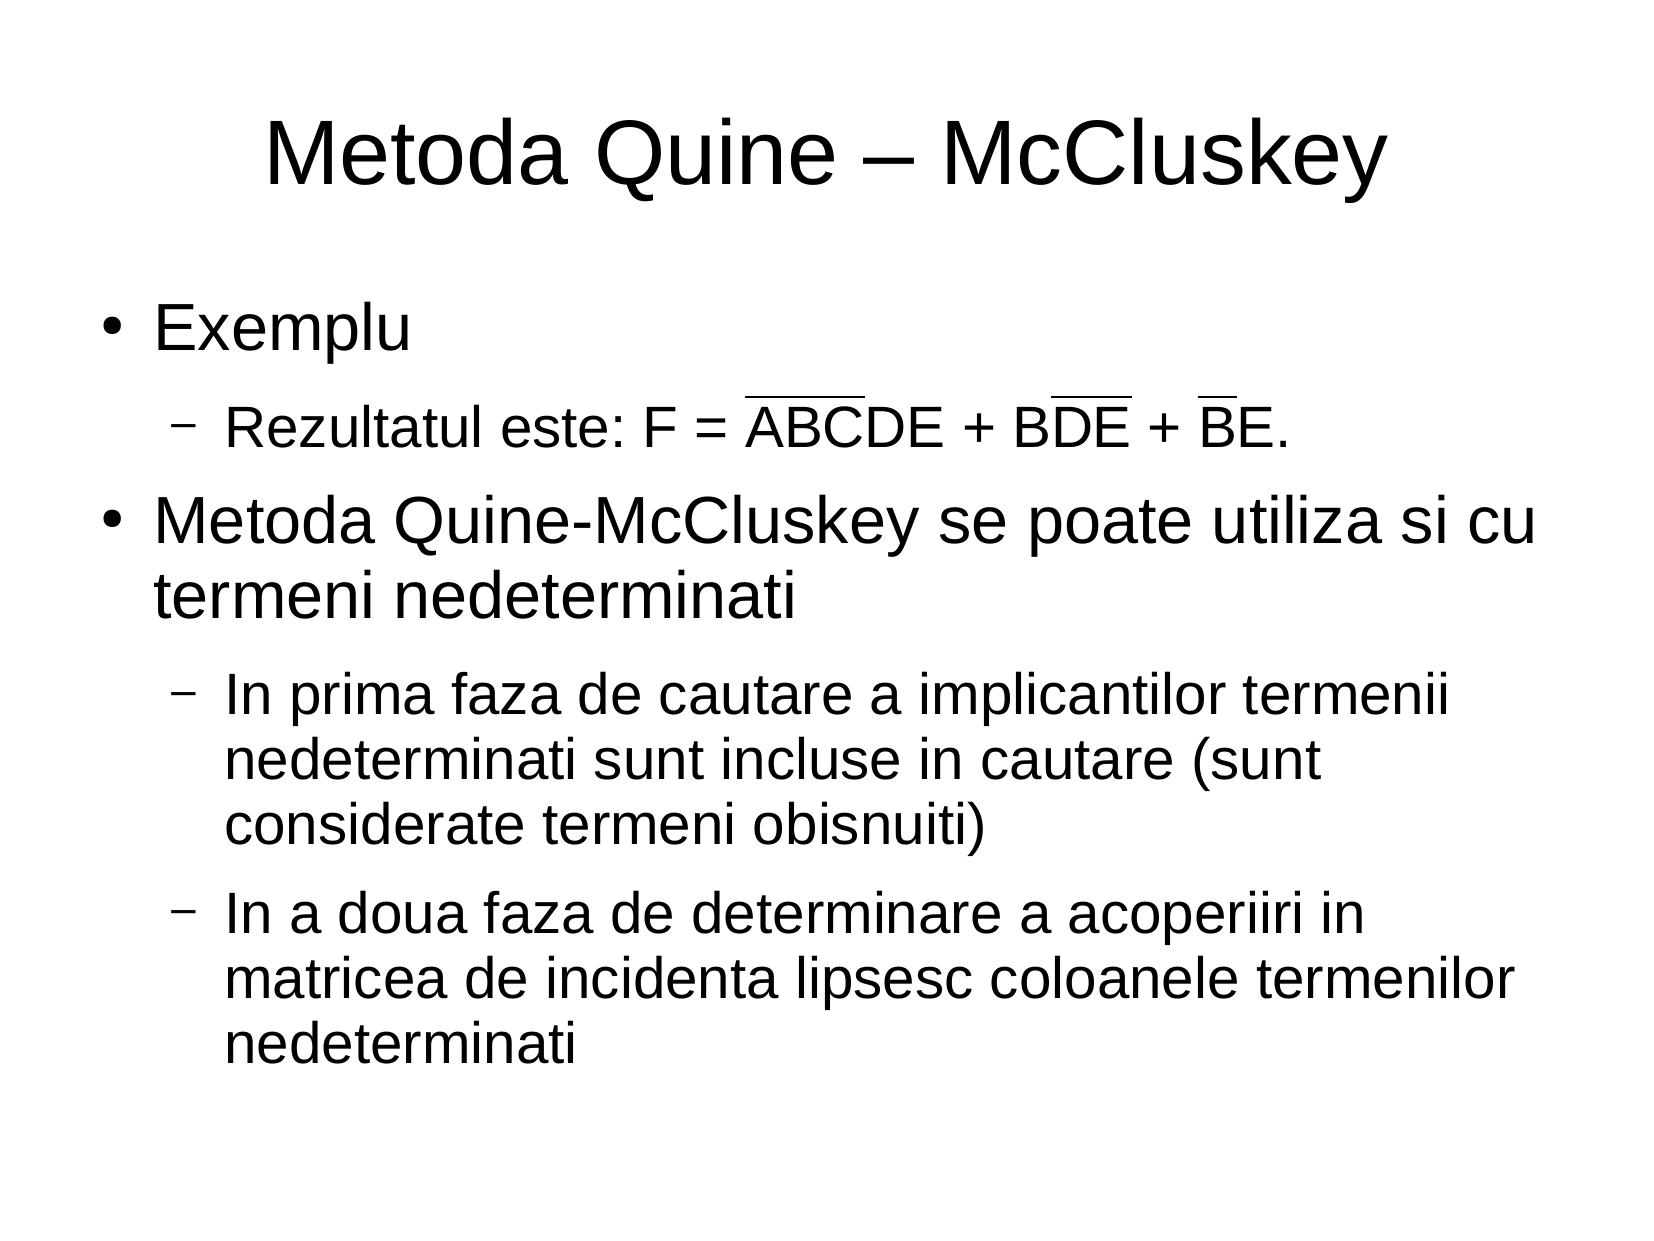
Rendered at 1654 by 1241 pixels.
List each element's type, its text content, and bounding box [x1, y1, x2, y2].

list Exemplu Rezultatul este: F = ABCDE + BDE + BE. Metoda Quine-McCluskey se poate utiliza si cu termeni nedeterminati In prima faza de cautare a implicantilor termenii nedeterminati sunt incluse in cautare (sunt considerate termeni obisnuiti) In a doua faza de determinare a acoperiiri in matricea de incidenta lipsesc coloanele termenilor nedeterminati [82, 290, 1571, 1076]
title Metoda Quine – McCluskey [82, 49, 1571, 257]
